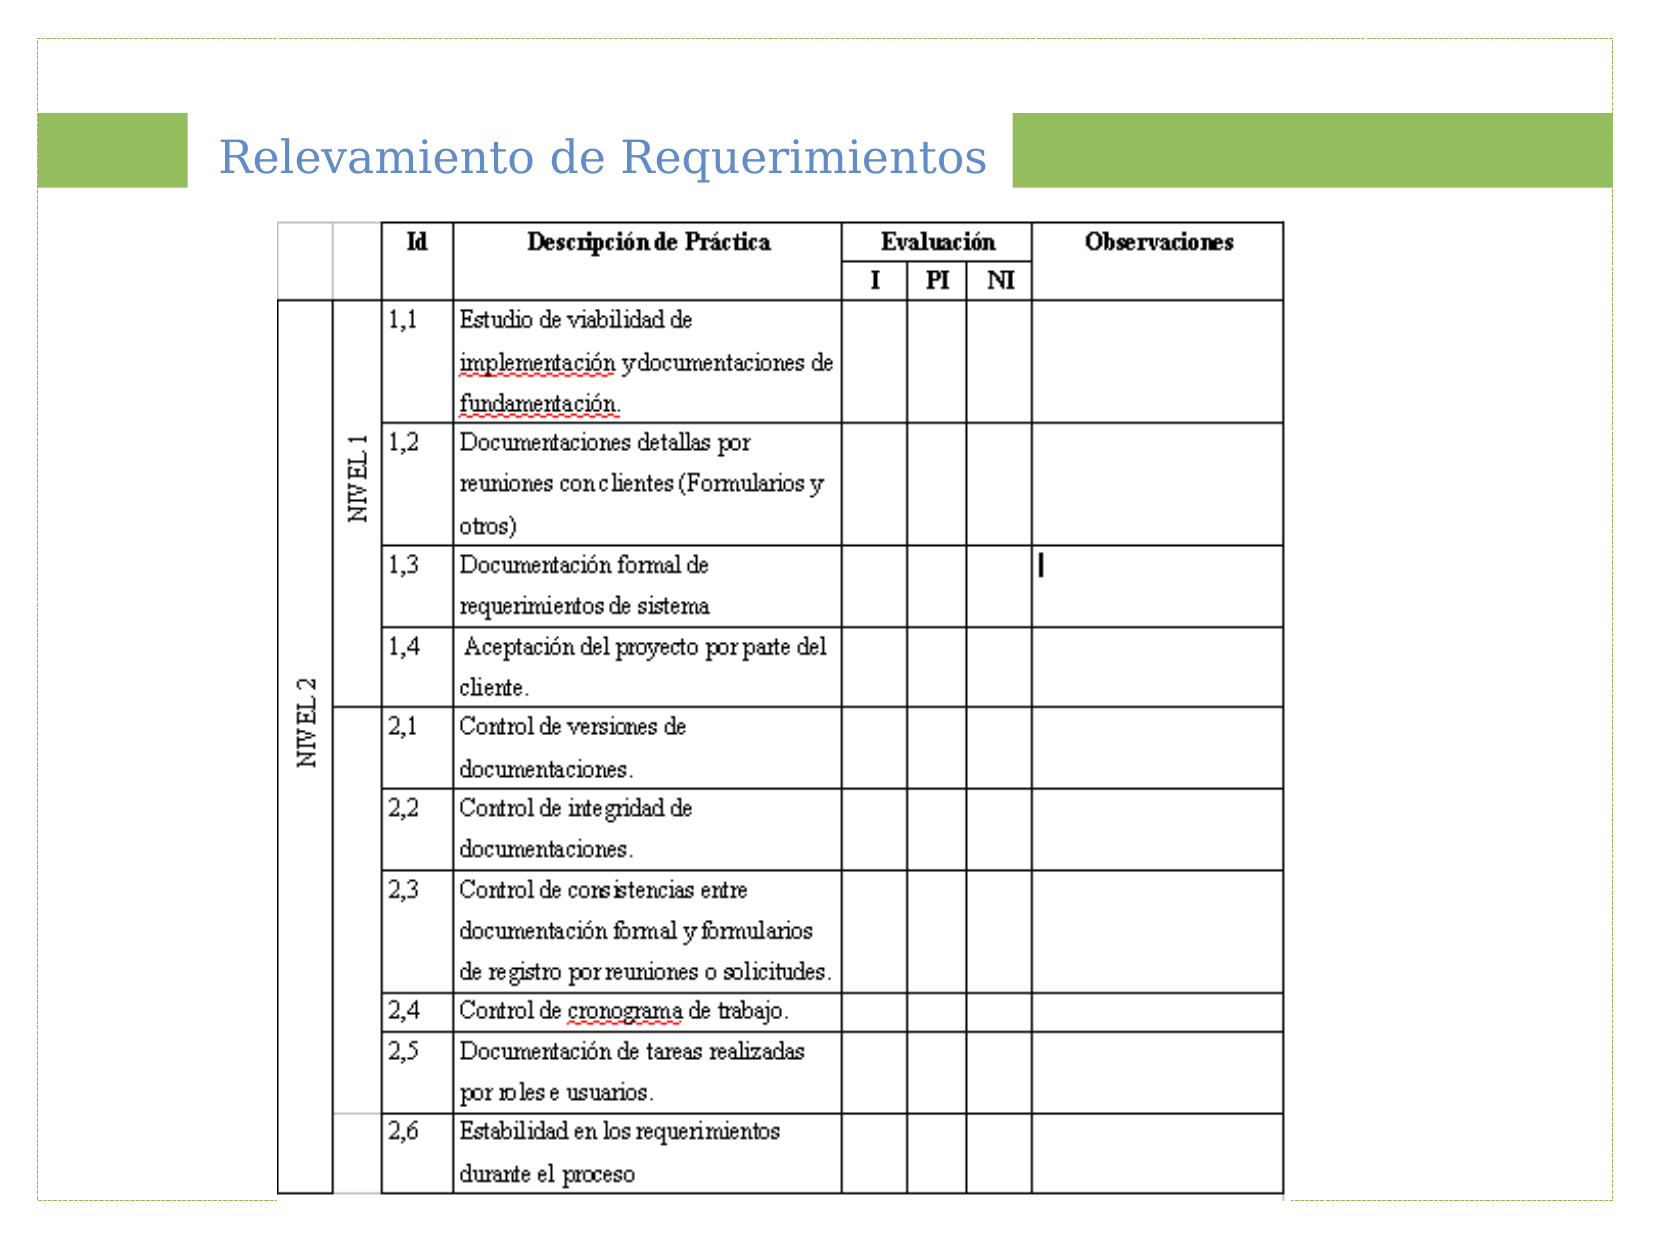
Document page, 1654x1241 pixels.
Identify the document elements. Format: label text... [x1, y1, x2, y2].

text_box [37, 112, 188, 188]
text_box [1012, 113, 1613, 188]
picture [277, 220, 1291, 1201]
text_box Relevamiento de Requerimientos [203, 123, 1004, 192]
